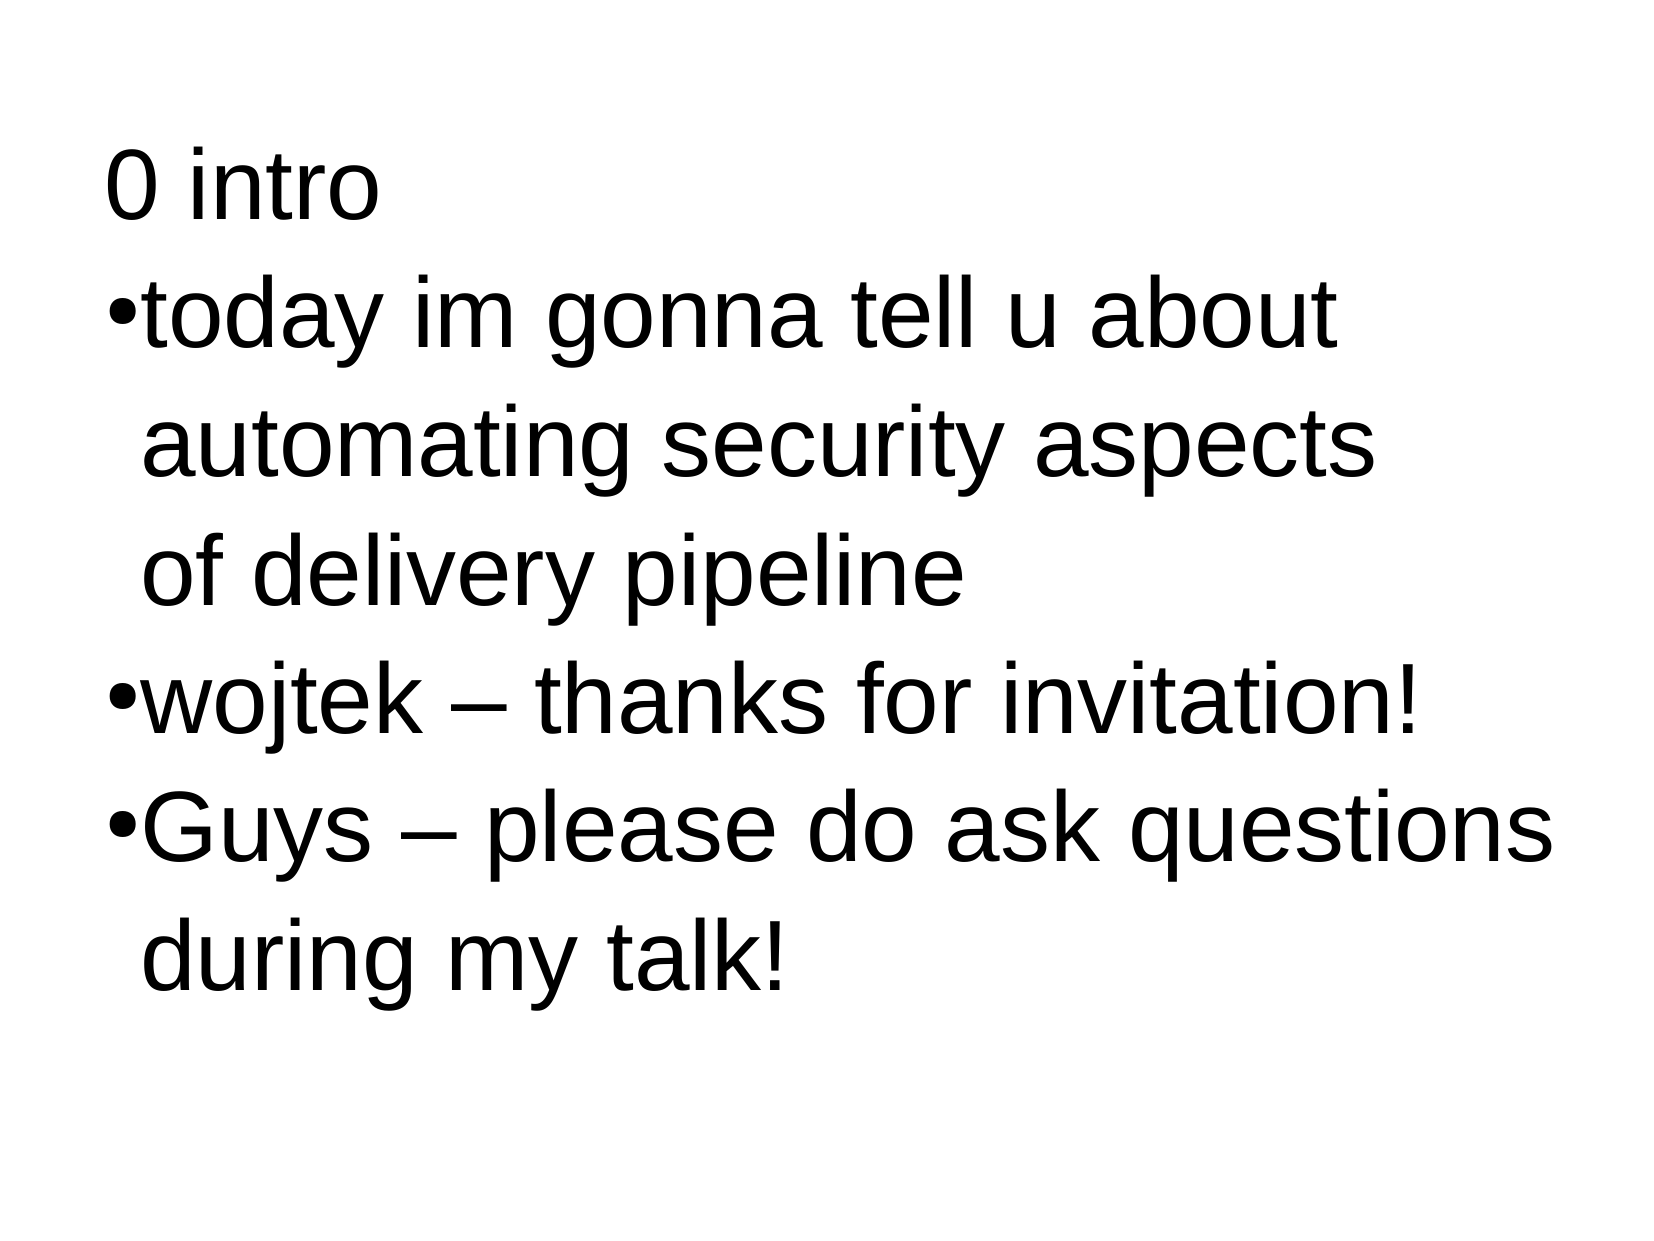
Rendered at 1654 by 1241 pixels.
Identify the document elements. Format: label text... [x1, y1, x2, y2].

text_box 0 intro today im gonna tell u about automating security aspects of delivery pipeline wojtek – thanks for invitation! Guys – please do ask questions during my talk! [90, 105, 1572, 1111]
